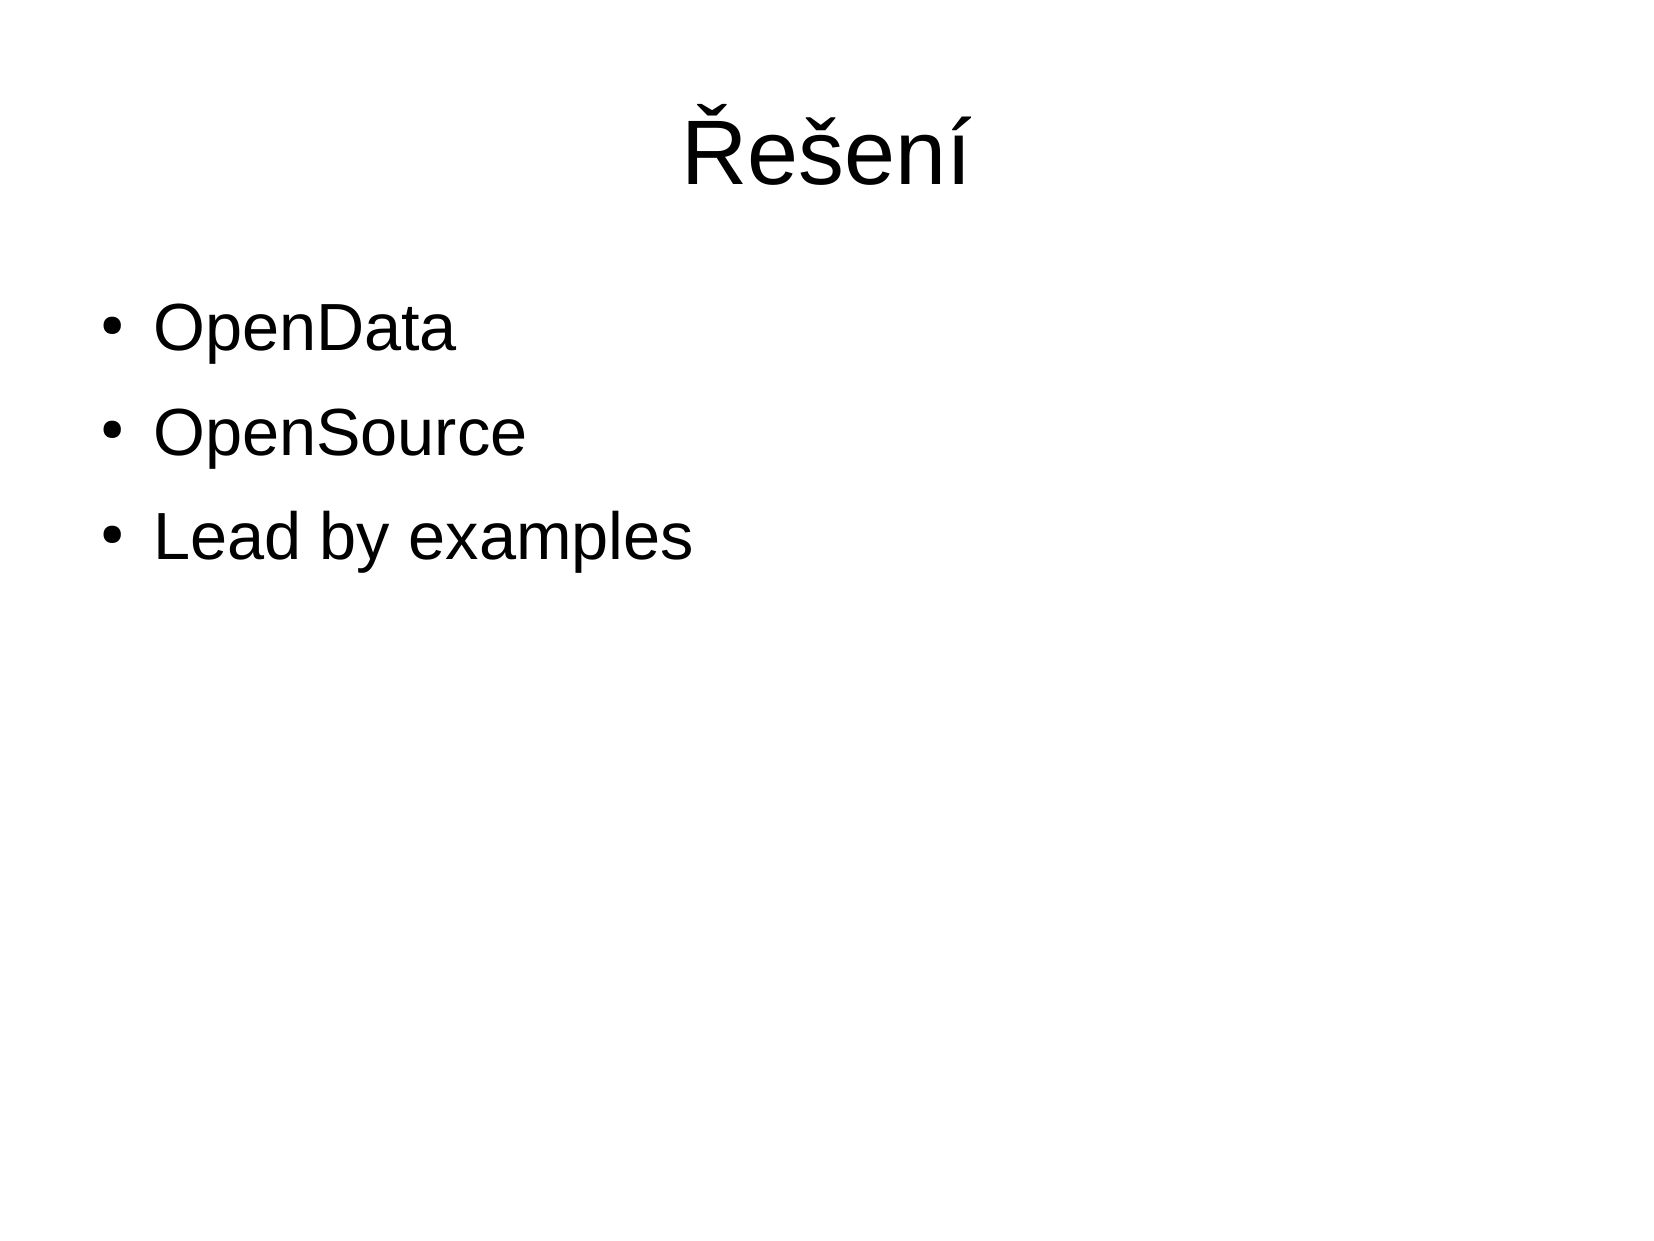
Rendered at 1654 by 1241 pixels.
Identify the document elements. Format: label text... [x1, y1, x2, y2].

title Řešení [82, 49, 1571, 257]
list OpenData OpenSource Lead by examples [82, 290, 1571, 1010]
